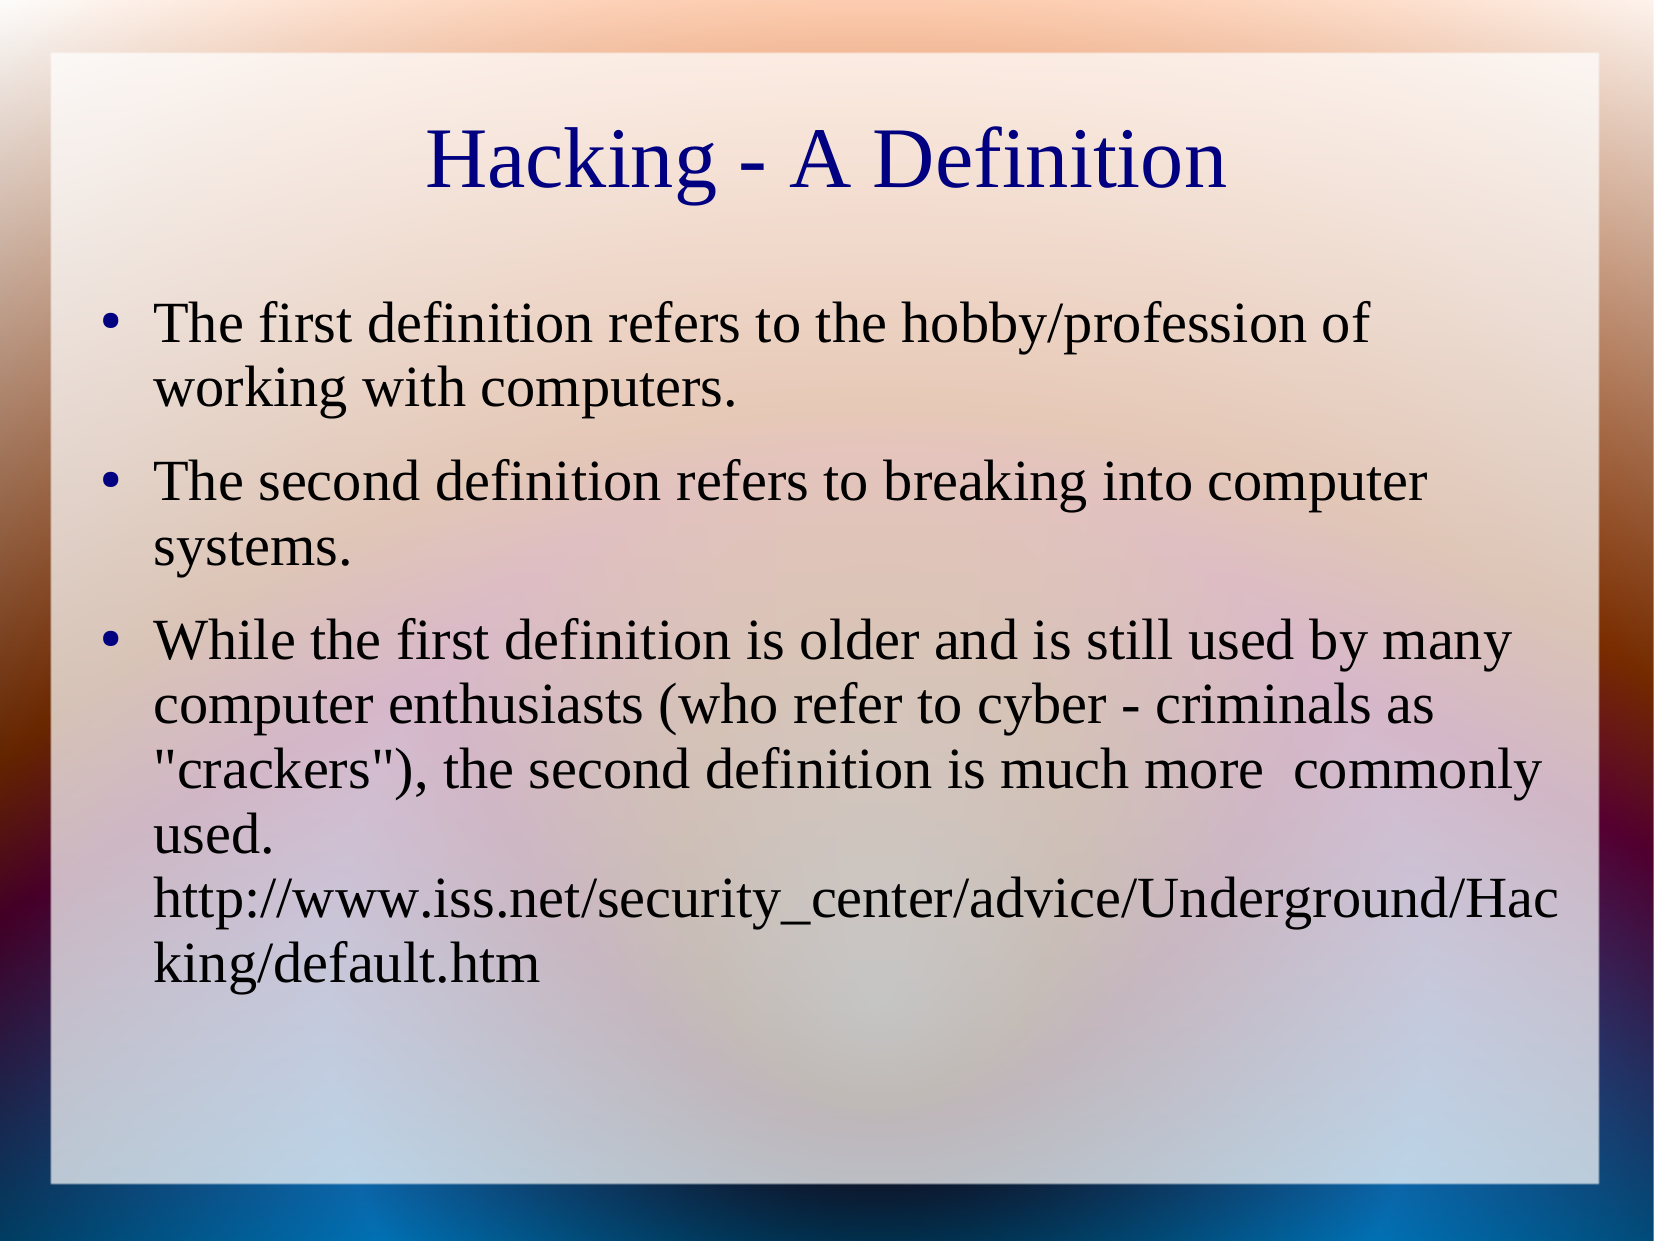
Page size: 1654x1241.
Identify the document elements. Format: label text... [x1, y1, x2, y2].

title Hacking - A Definition [82, 55, 1571, 263]
picture [0, 0, 1654, 1241]
list The first definition refers to the hobby/profession of working with computers. The second definition refers to breaking into computer systems. While the first definition is older and is still used by many computer enthusiasts (who refer to cyber - criminals as "crackers"), the second definition is much more commonly used. http://www.iss.net/security_center/advice/Underground/Hacking/default.htm [82, 290, 1571, 1034]
